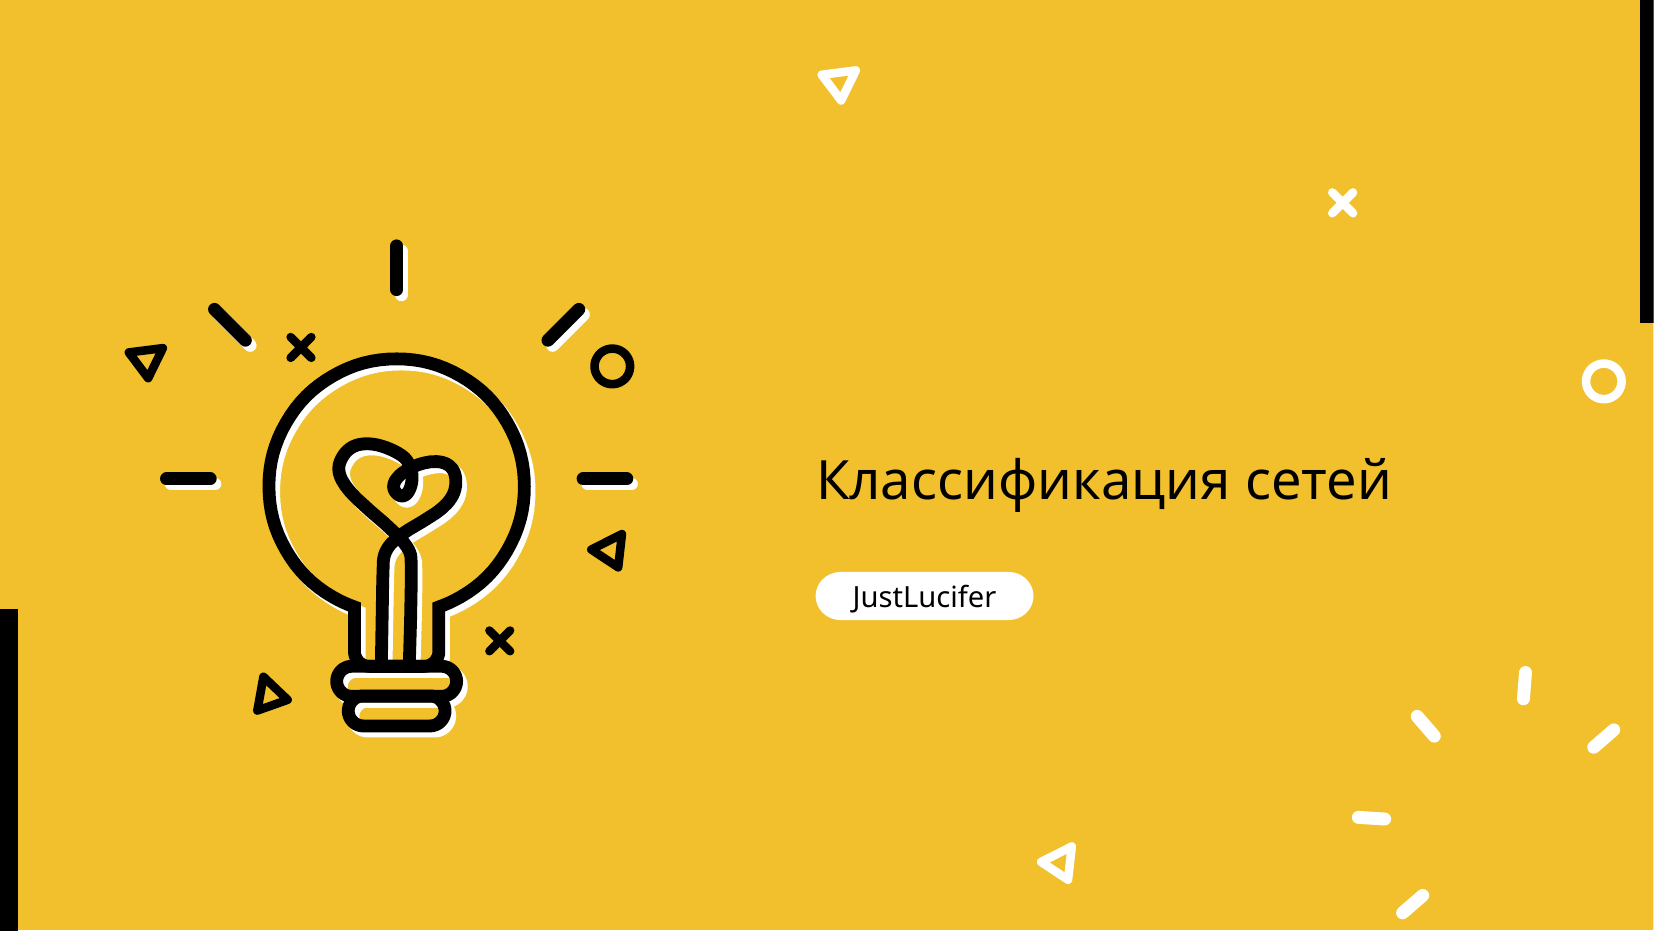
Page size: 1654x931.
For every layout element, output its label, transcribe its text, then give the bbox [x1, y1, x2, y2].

text_box JustLucifer [815, 571, 1034, 621]
title Классификация сетей [816, 404, 1454, 553]
